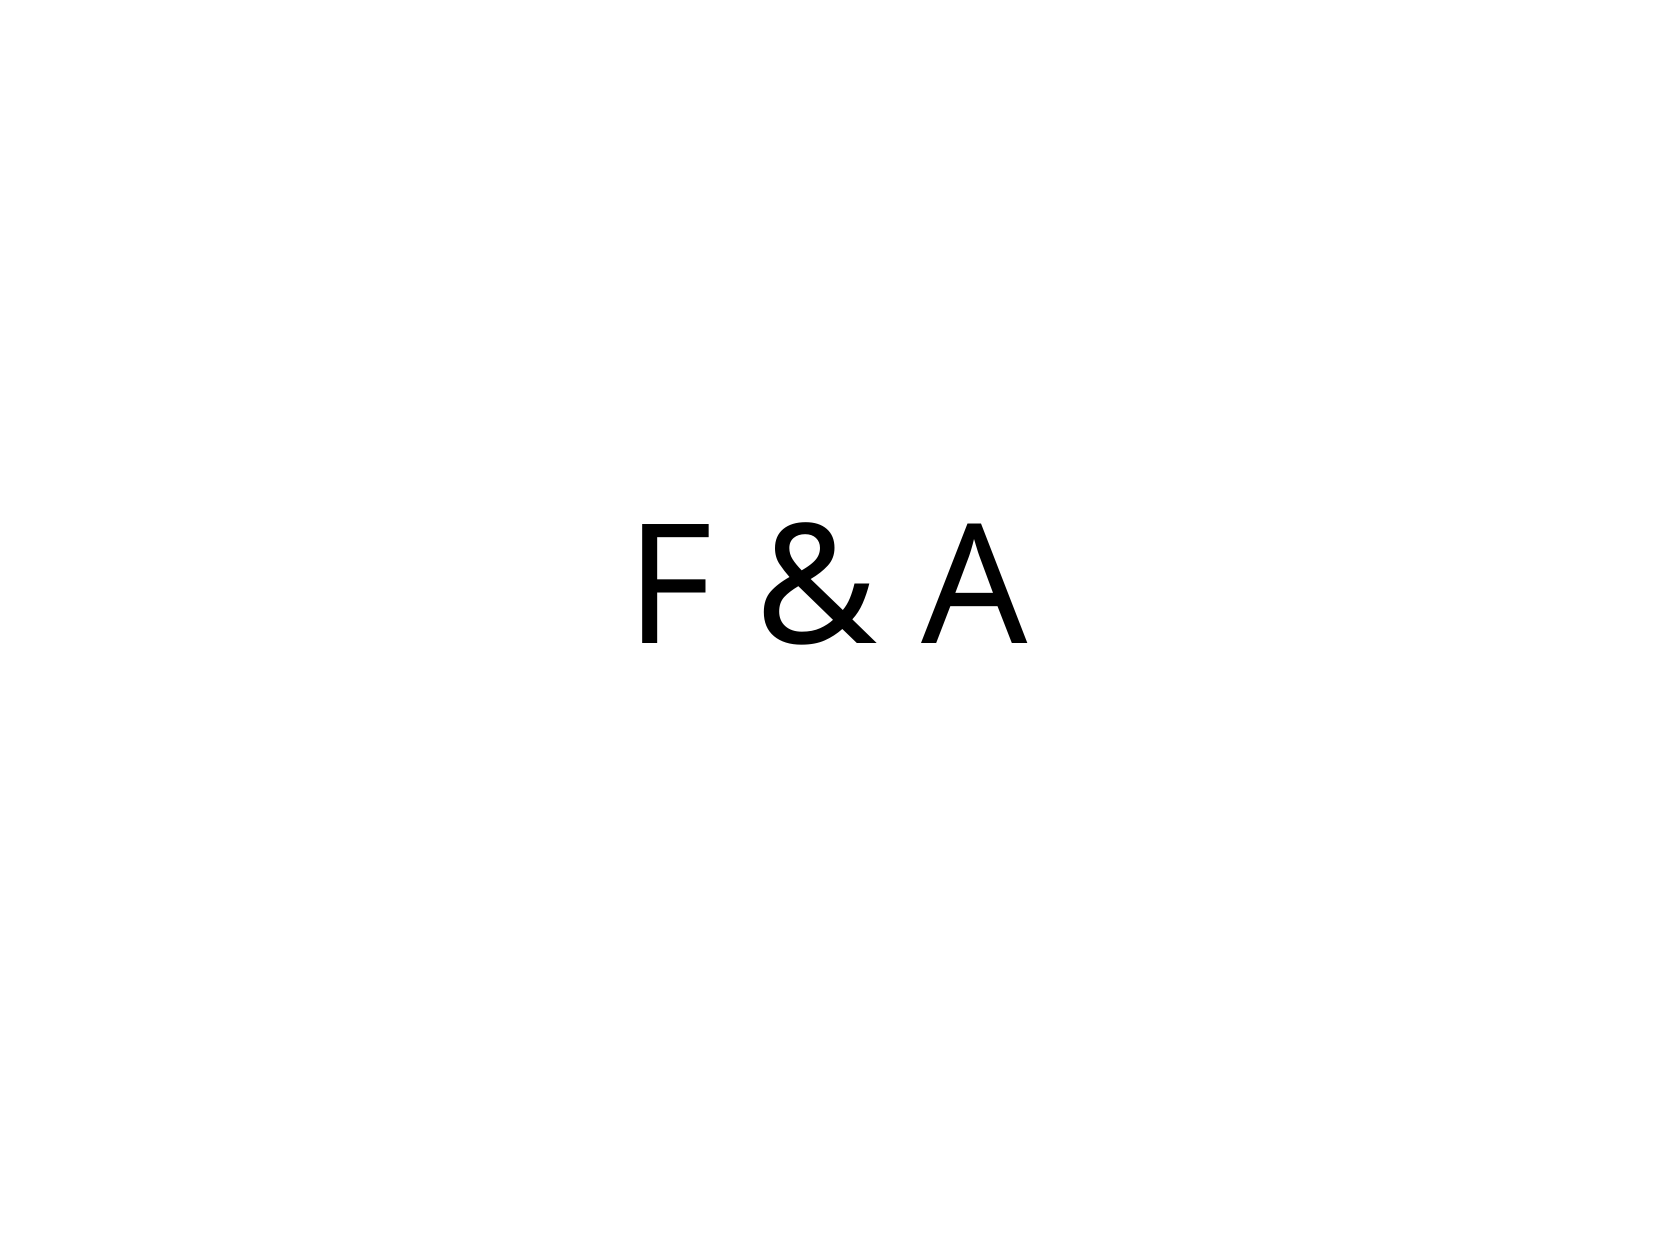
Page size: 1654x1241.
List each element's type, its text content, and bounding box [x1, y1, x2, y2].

subtitle F & A [82, 56, 1571, 1102]
